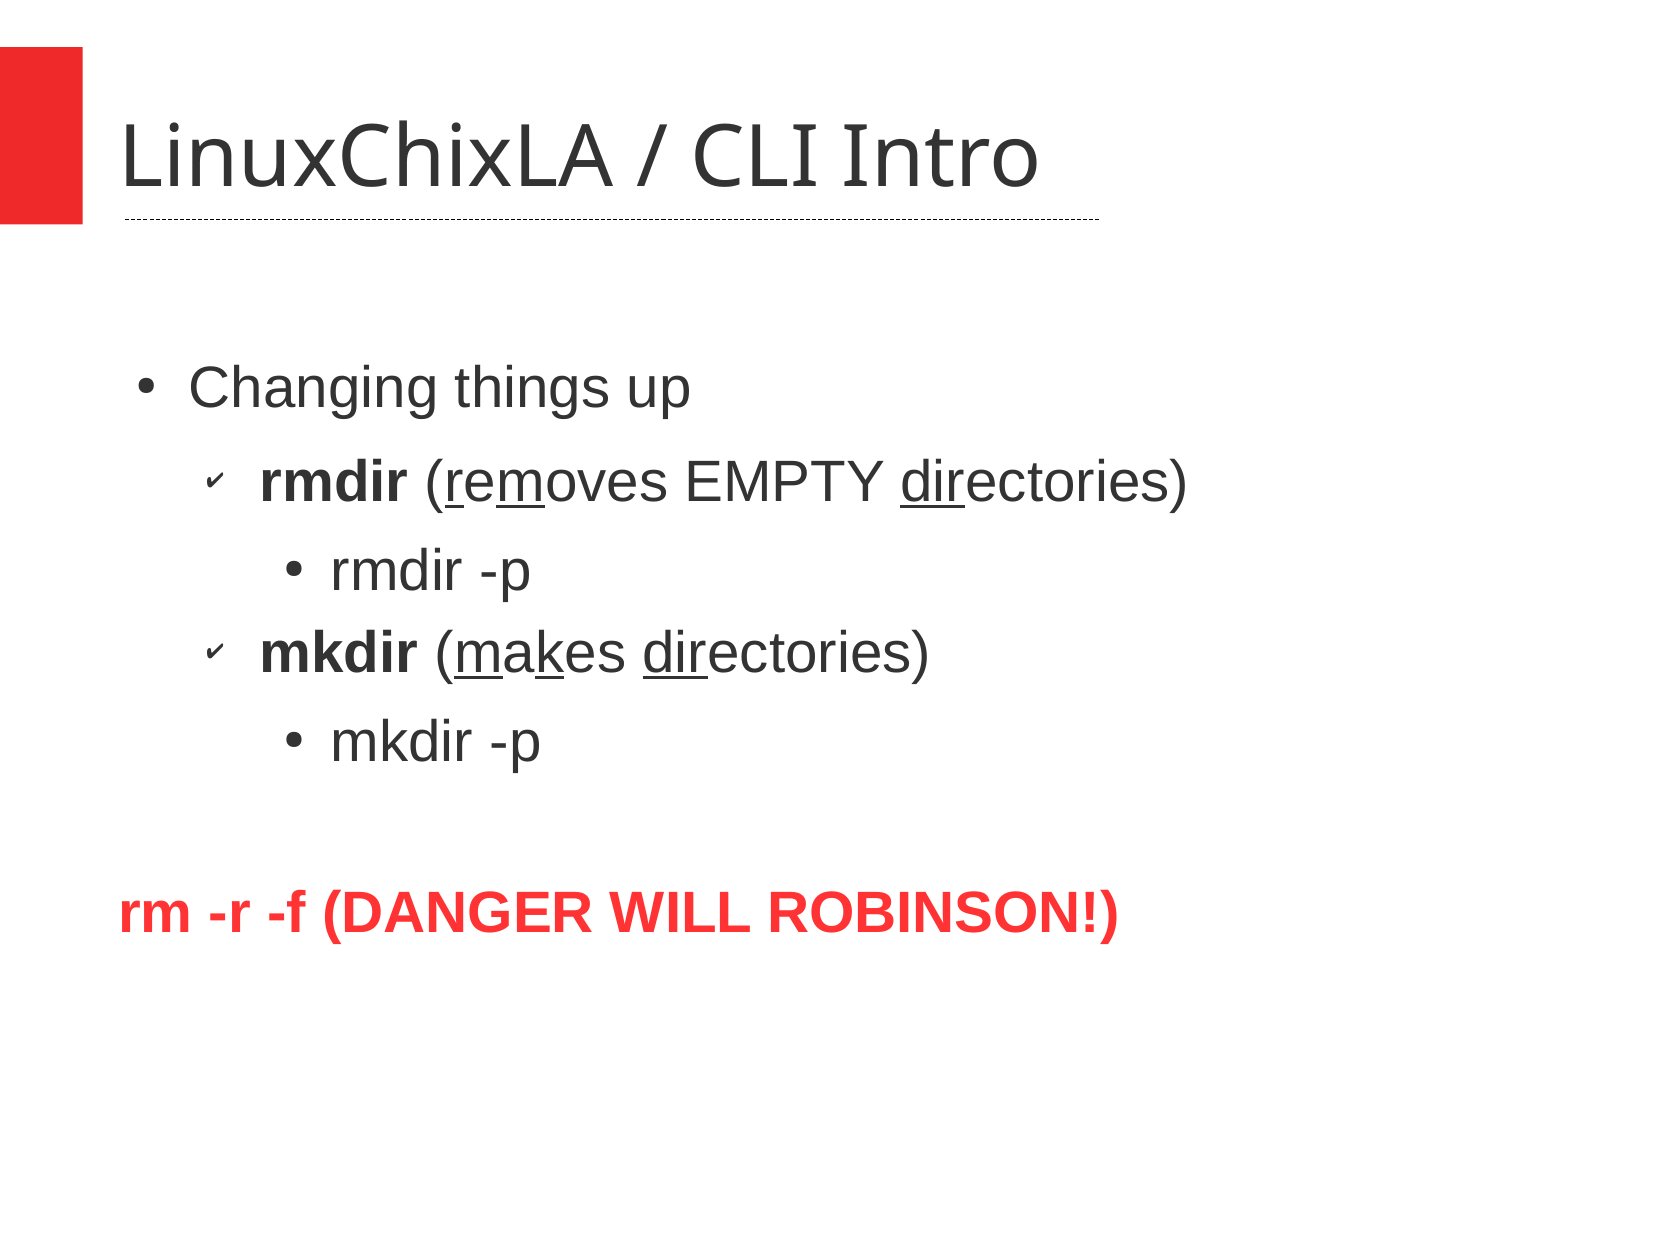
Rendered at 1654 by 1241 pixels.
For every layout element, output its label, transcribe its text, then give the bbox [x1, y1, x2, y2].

list Changing things up rmdir (removes EMPTY directories) rmdir -p mkdir (makes directories) mkdir -p rm -r -f (DANGER WILL ROBINSON!) [118, 354, 1536, 1074]
title LinuxChixLA / CLI Intro [118, 49, 1571, 257]
